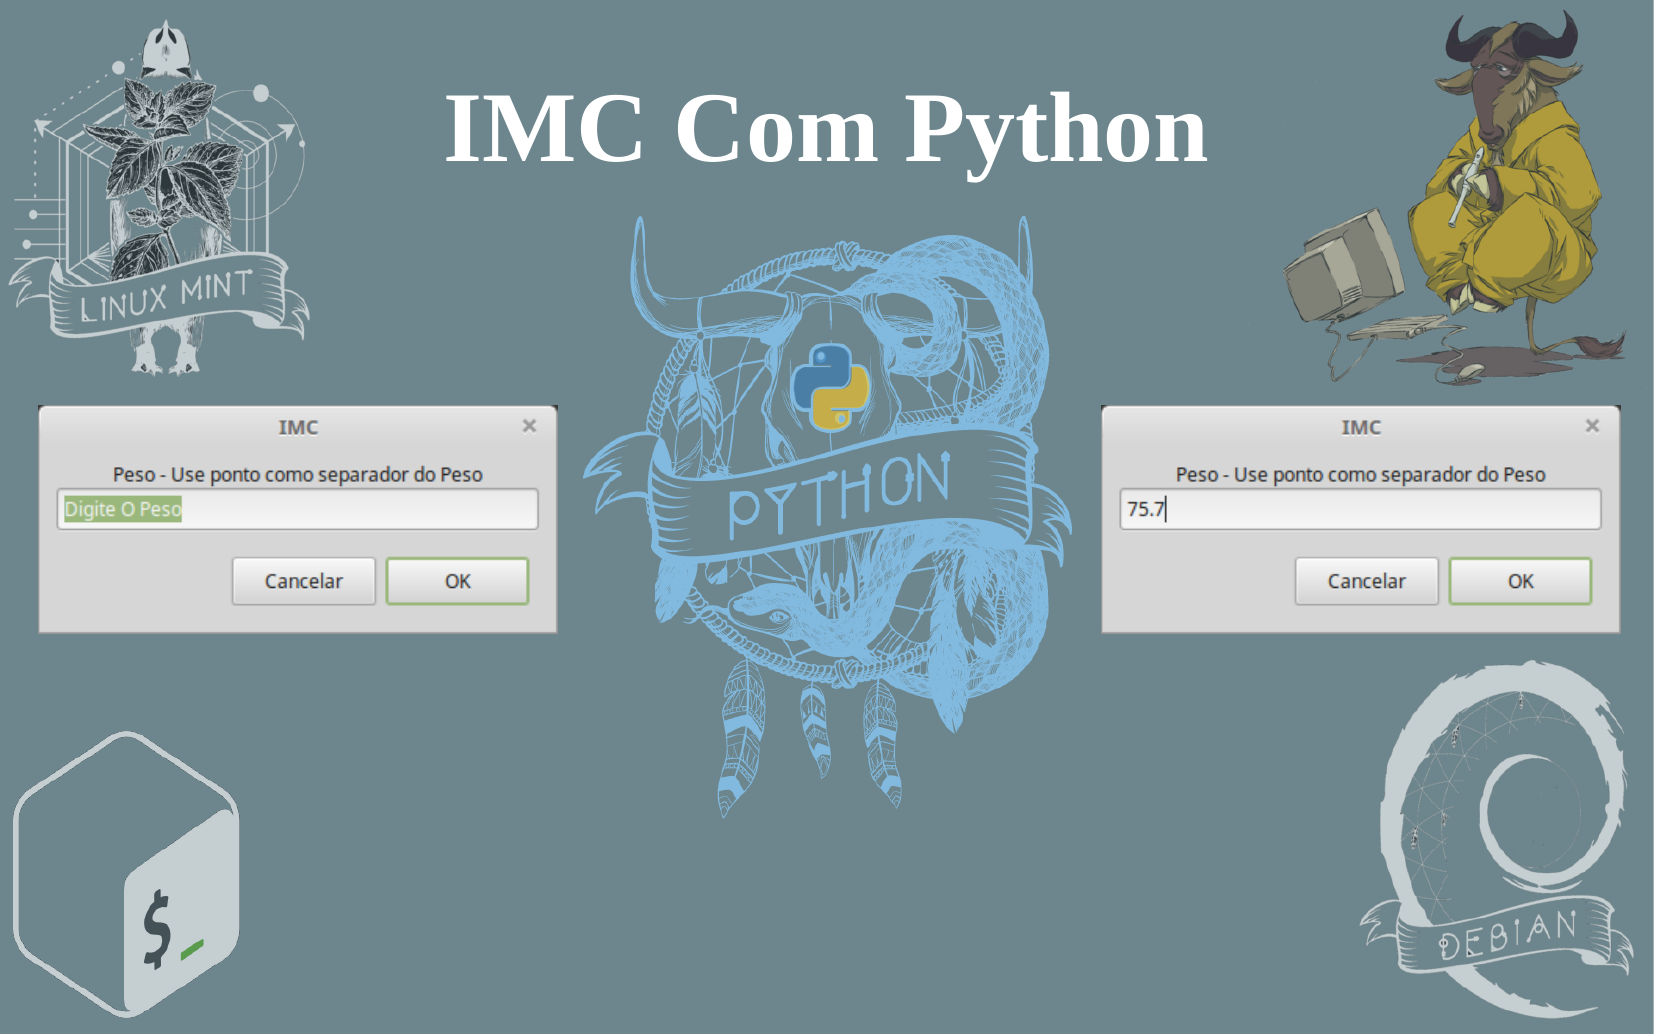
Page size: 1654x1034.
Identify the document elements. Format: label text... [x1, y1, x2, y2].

picture [0, 0, 1654, 1034]
title IMC Com Python [82, 41, 1571, 214]
